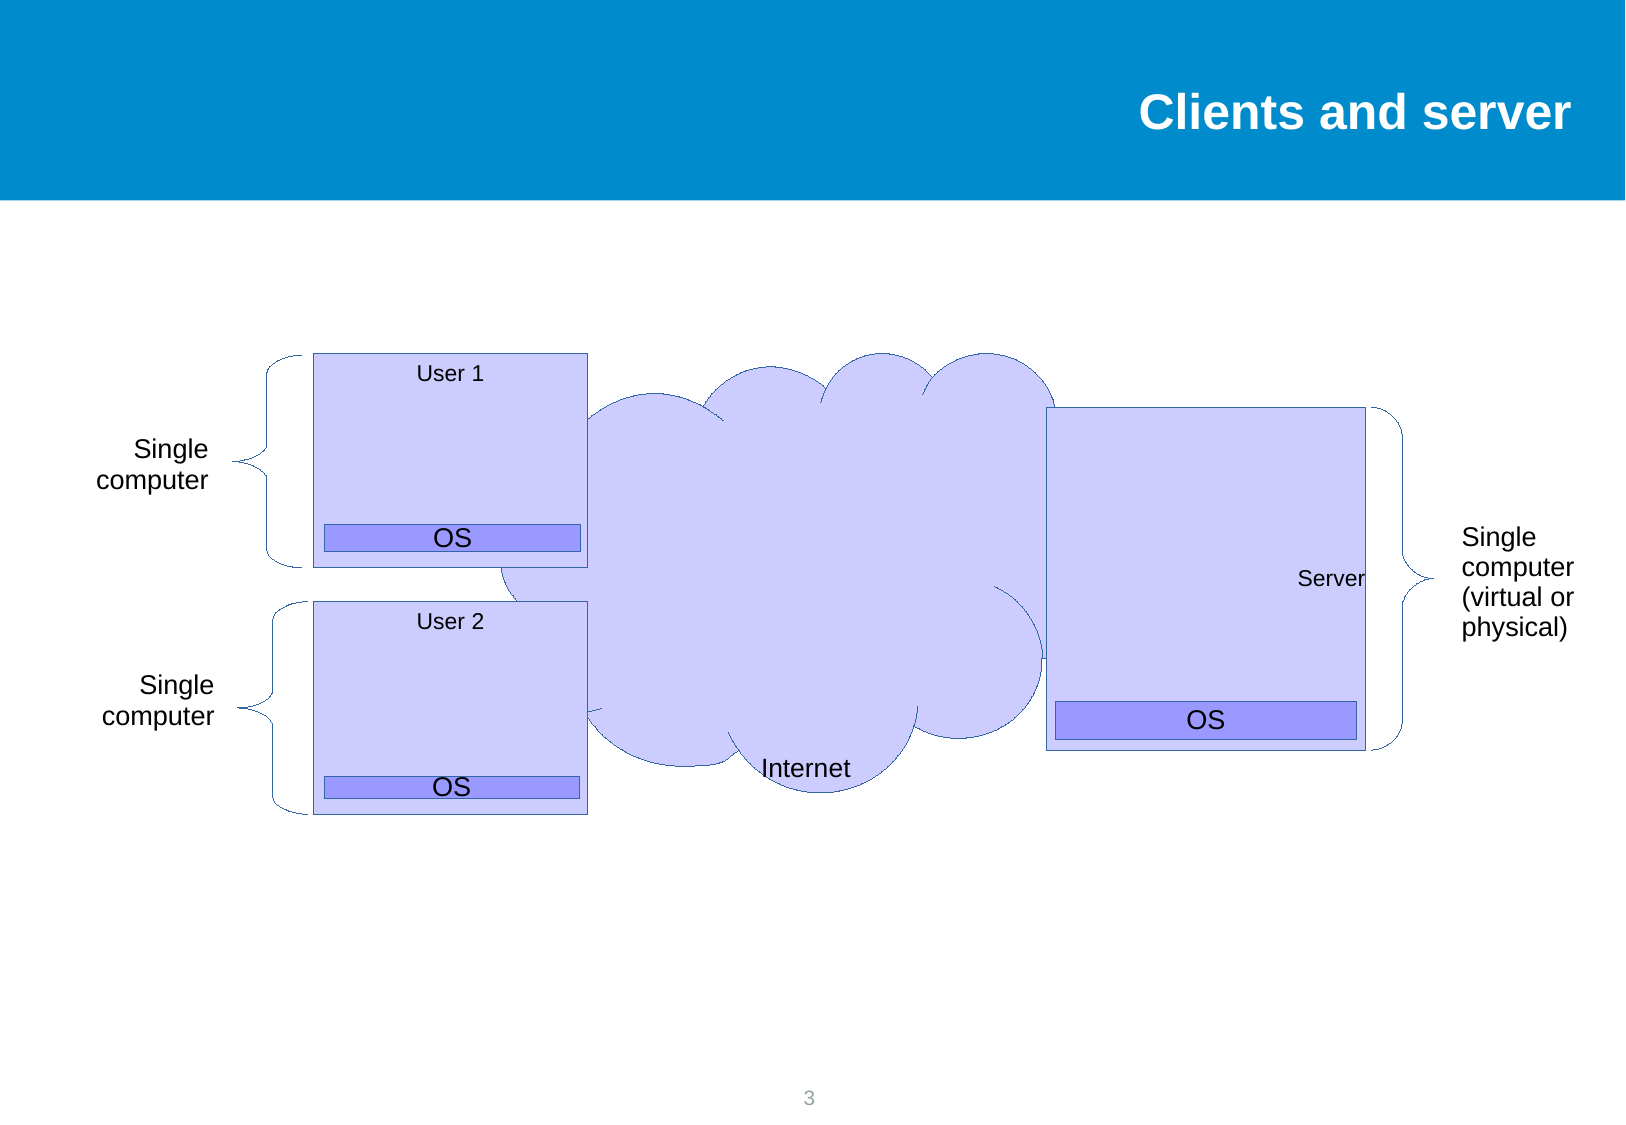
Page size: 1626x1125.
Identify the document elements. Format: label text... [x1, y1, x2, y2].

text_box OS [324, 524, 581, 552]
text_box Single computer [81, 427, 233, 504]
text_box Server [1046, 407, 1366, 751]
text_box Internet [501, 353, 1055, 793]
text_box User 1 [313, 353, 588, 568]
text_box OS [1055, 701, 1357, 740]
title Clients and server [121, 37, 1573, 188]
text_box User 2 [313, 601, 588, 815]
text_box OS [324, 776, 580, 799]
text_box Single computer (virtual or physical) [1446, 514, 1598, 651]
text_box Single computer [87, 662, 238, 740]
